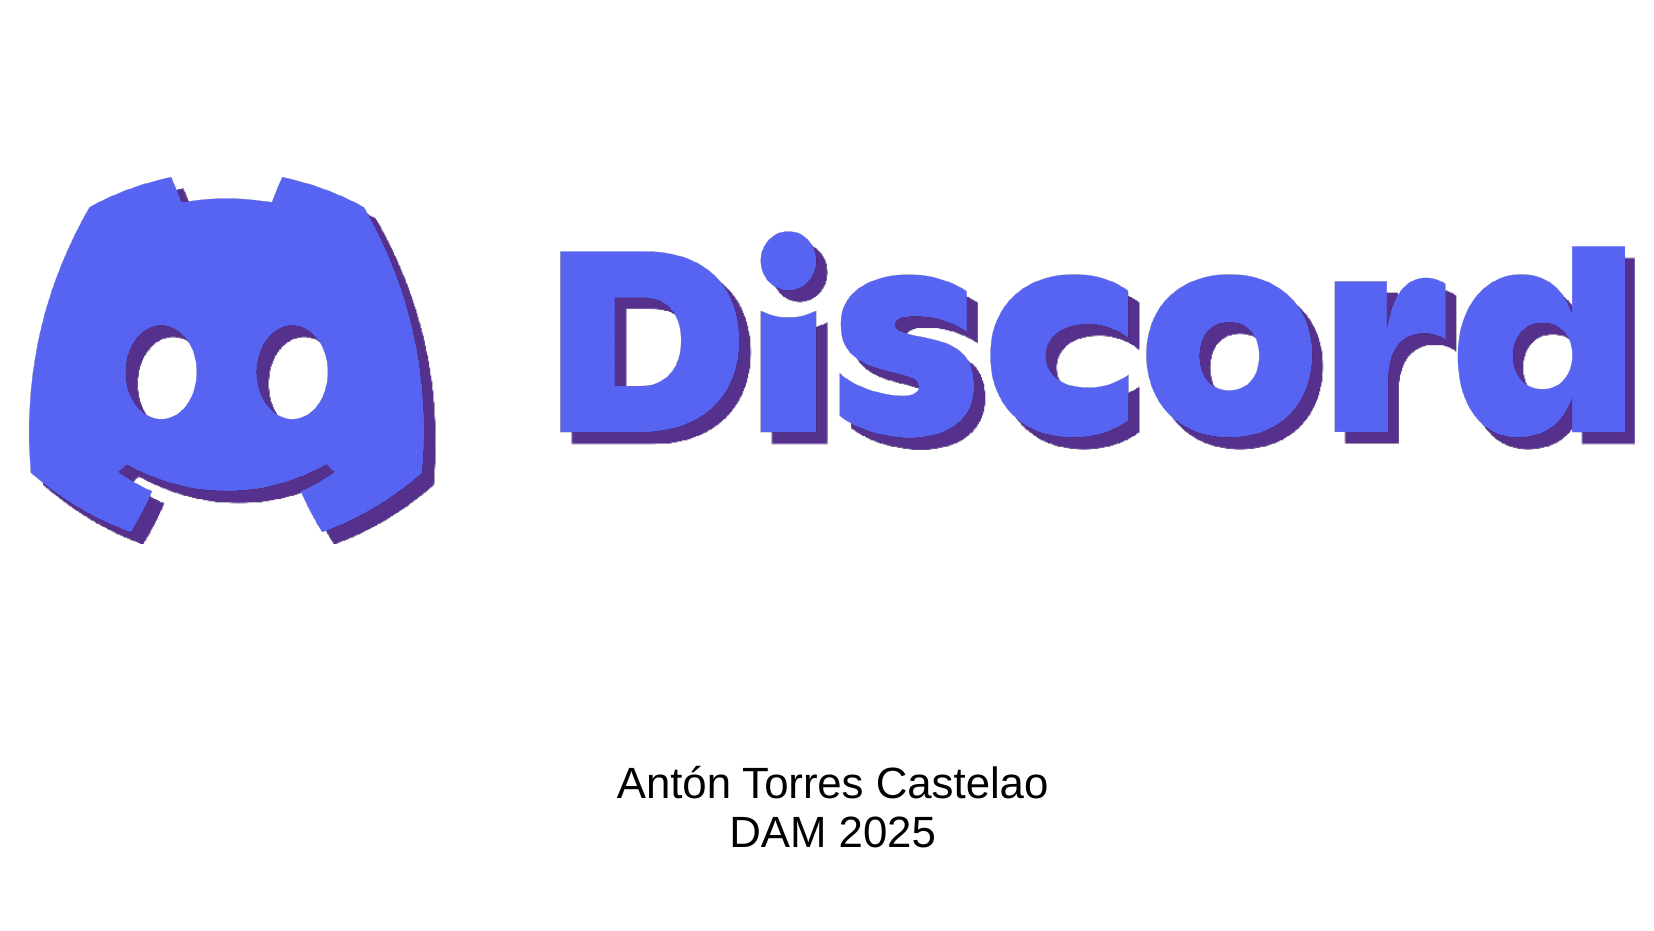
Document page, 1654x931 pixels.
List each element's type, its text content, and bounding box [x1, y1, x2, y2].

picture [29, 177, 1625, 532]
title Antón Torres Castelao DAM 2025 [88, 730, 1577, 886]
